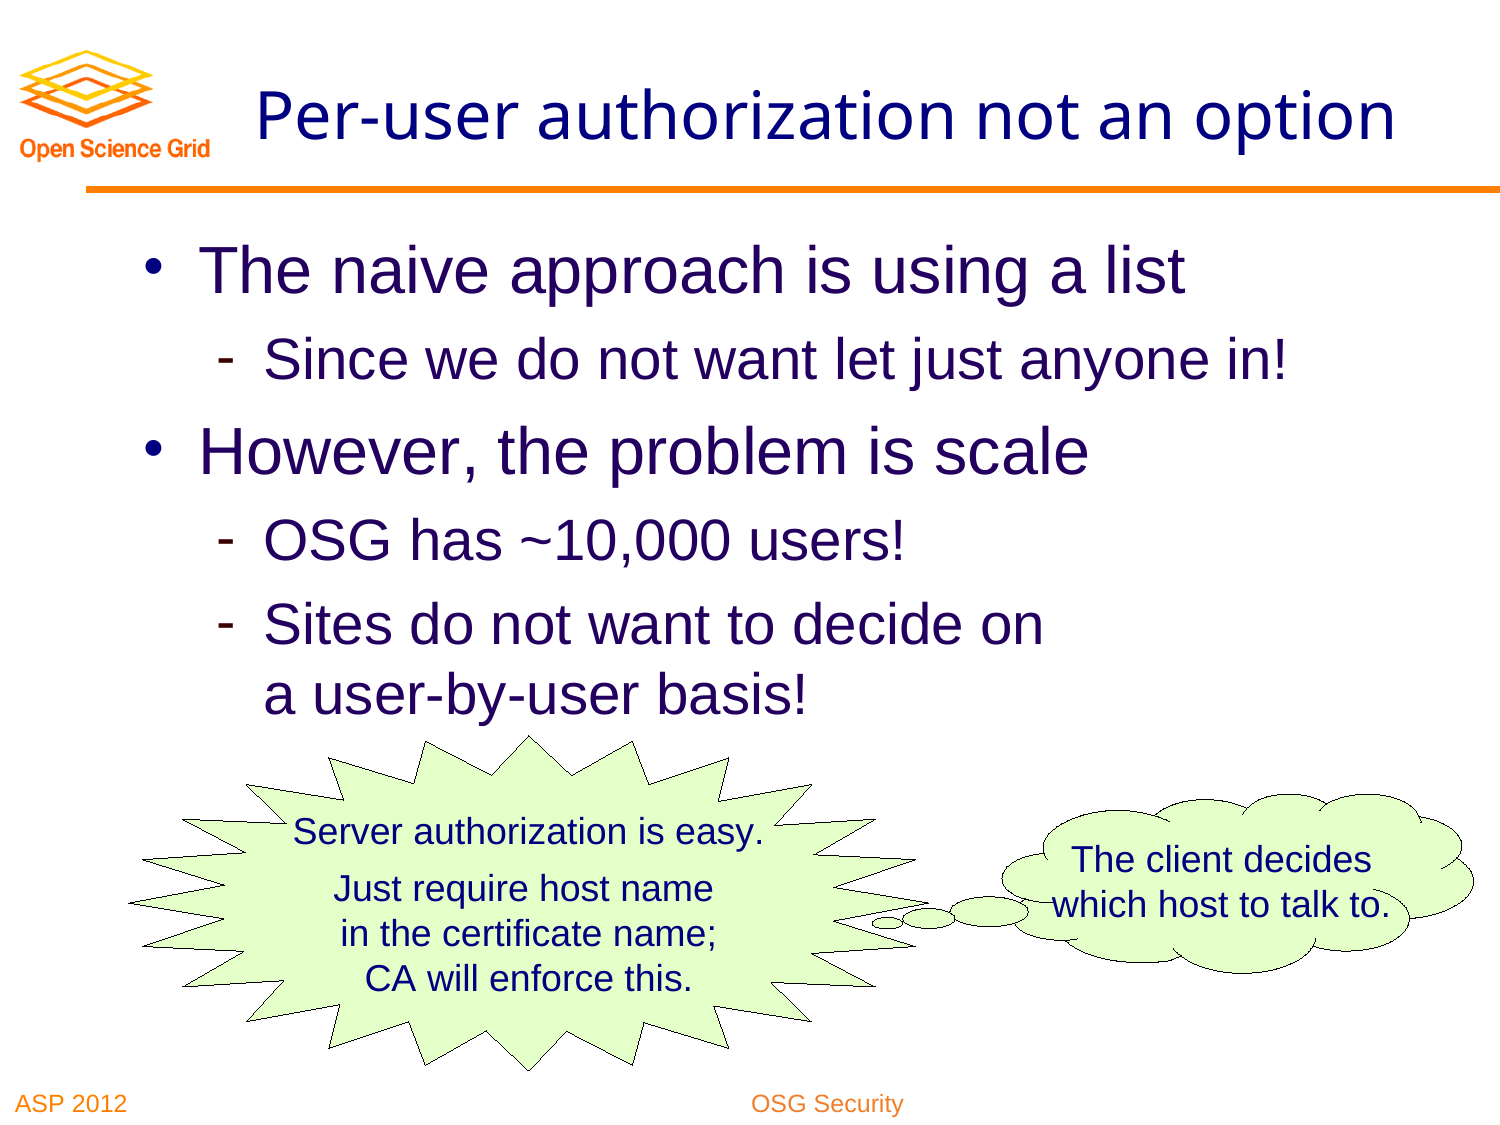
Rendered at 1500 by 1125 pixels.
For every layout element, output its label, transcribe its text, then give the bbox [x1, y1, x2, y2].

picture [0, 27, 201, 179]
title Per-user authorization not an option [201, 18, 1453, 207]
text_box Server authorization is easy. Just require host name in the certificate name; CA will enforce this. [128, 735, 929, 1071]
list The naive approach is using a list Since we do not want let just anyone in! However, the problem is scale OSG has ~10,000 users! Sites do not want to decide on a user-by-user basis! [127, 218, 1403, 962]
text_box The client decides which host to talk to. [872, 794, 1474, 974]
